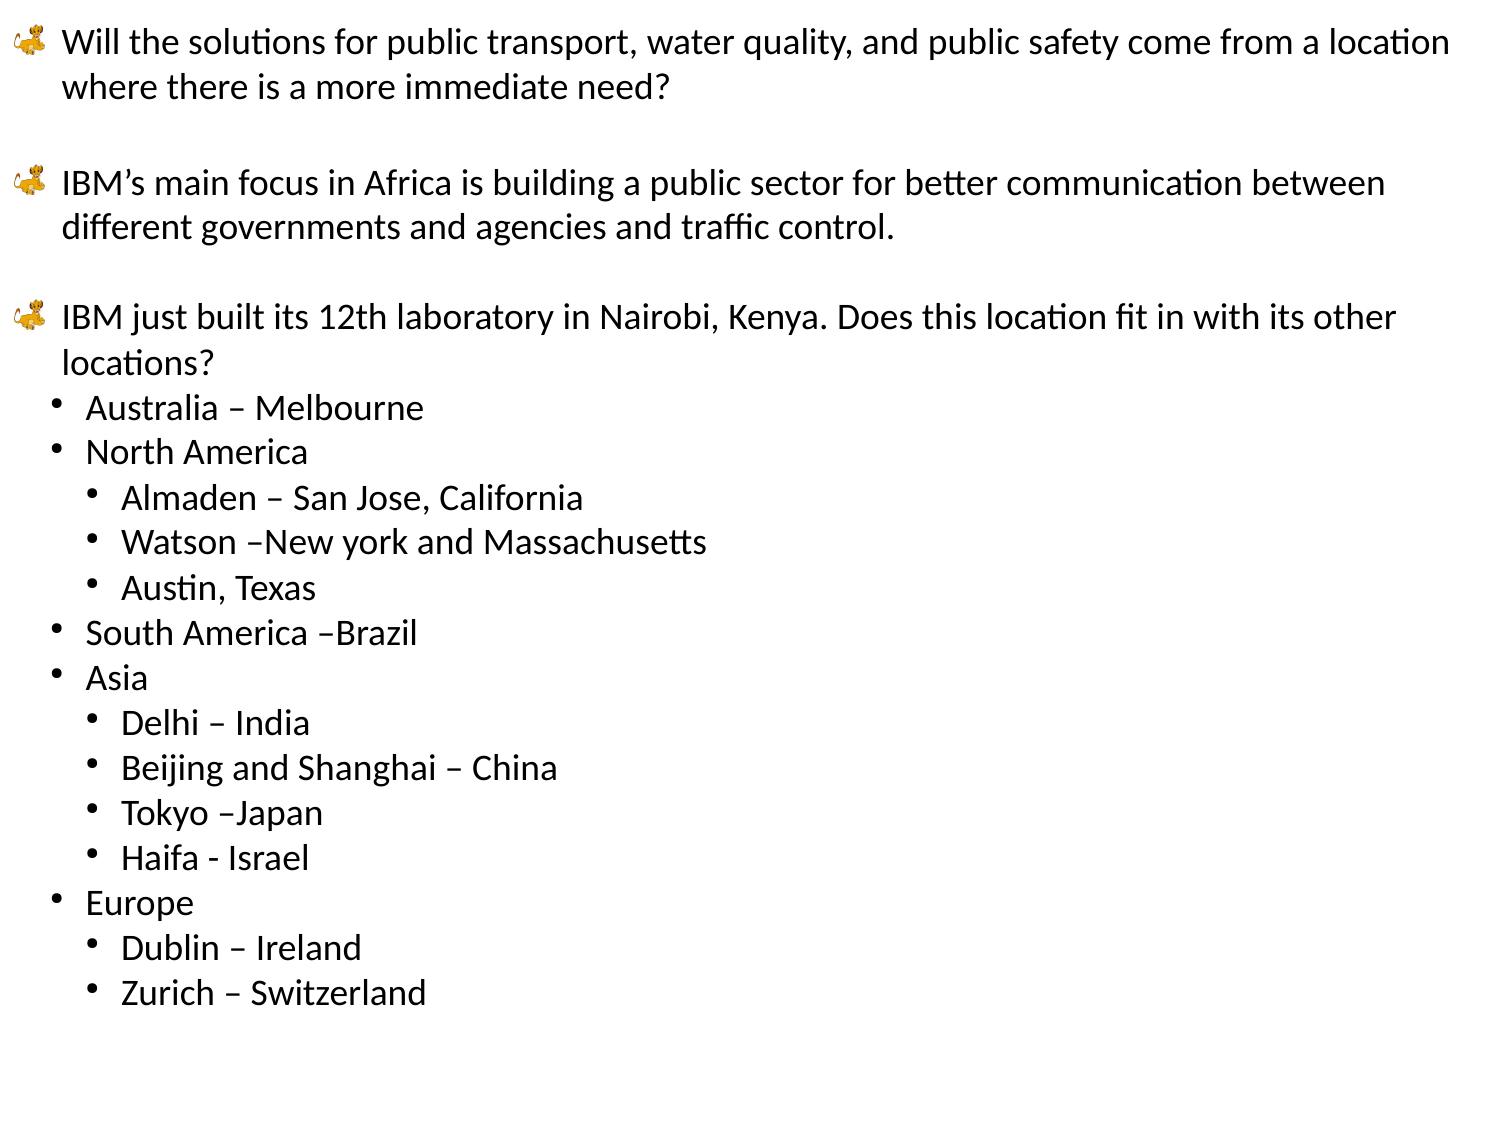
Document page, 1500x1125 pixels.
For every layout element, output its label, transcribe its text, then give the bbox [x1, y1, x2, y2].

picture [14, 164, 45, 195]
text_box Will the solutions for public transport, water quality, and public safety come from a location where there is a more immediate need? IBM’s main focus in Africa is building a public sector for better communication between different governments and agencies and traffic control. IBM just built its 12th laboratory in Nairobi, Kenya. Does this location fit in with its other locations? Australia – Melbourne North America Almaden – San Jose, California Watson –New york and Massachusetts Austin, Texas South America –Brazil Asia Delhi – India Beijing and Shanghai – China Tokyo –Japan Haifa - Israel Europe Dublin – Ireland Zurich – Switzerland [0, 10, 1500, 1020]
picture [14, 299, 45, 330]
picture [14, 24, 45, 55]
